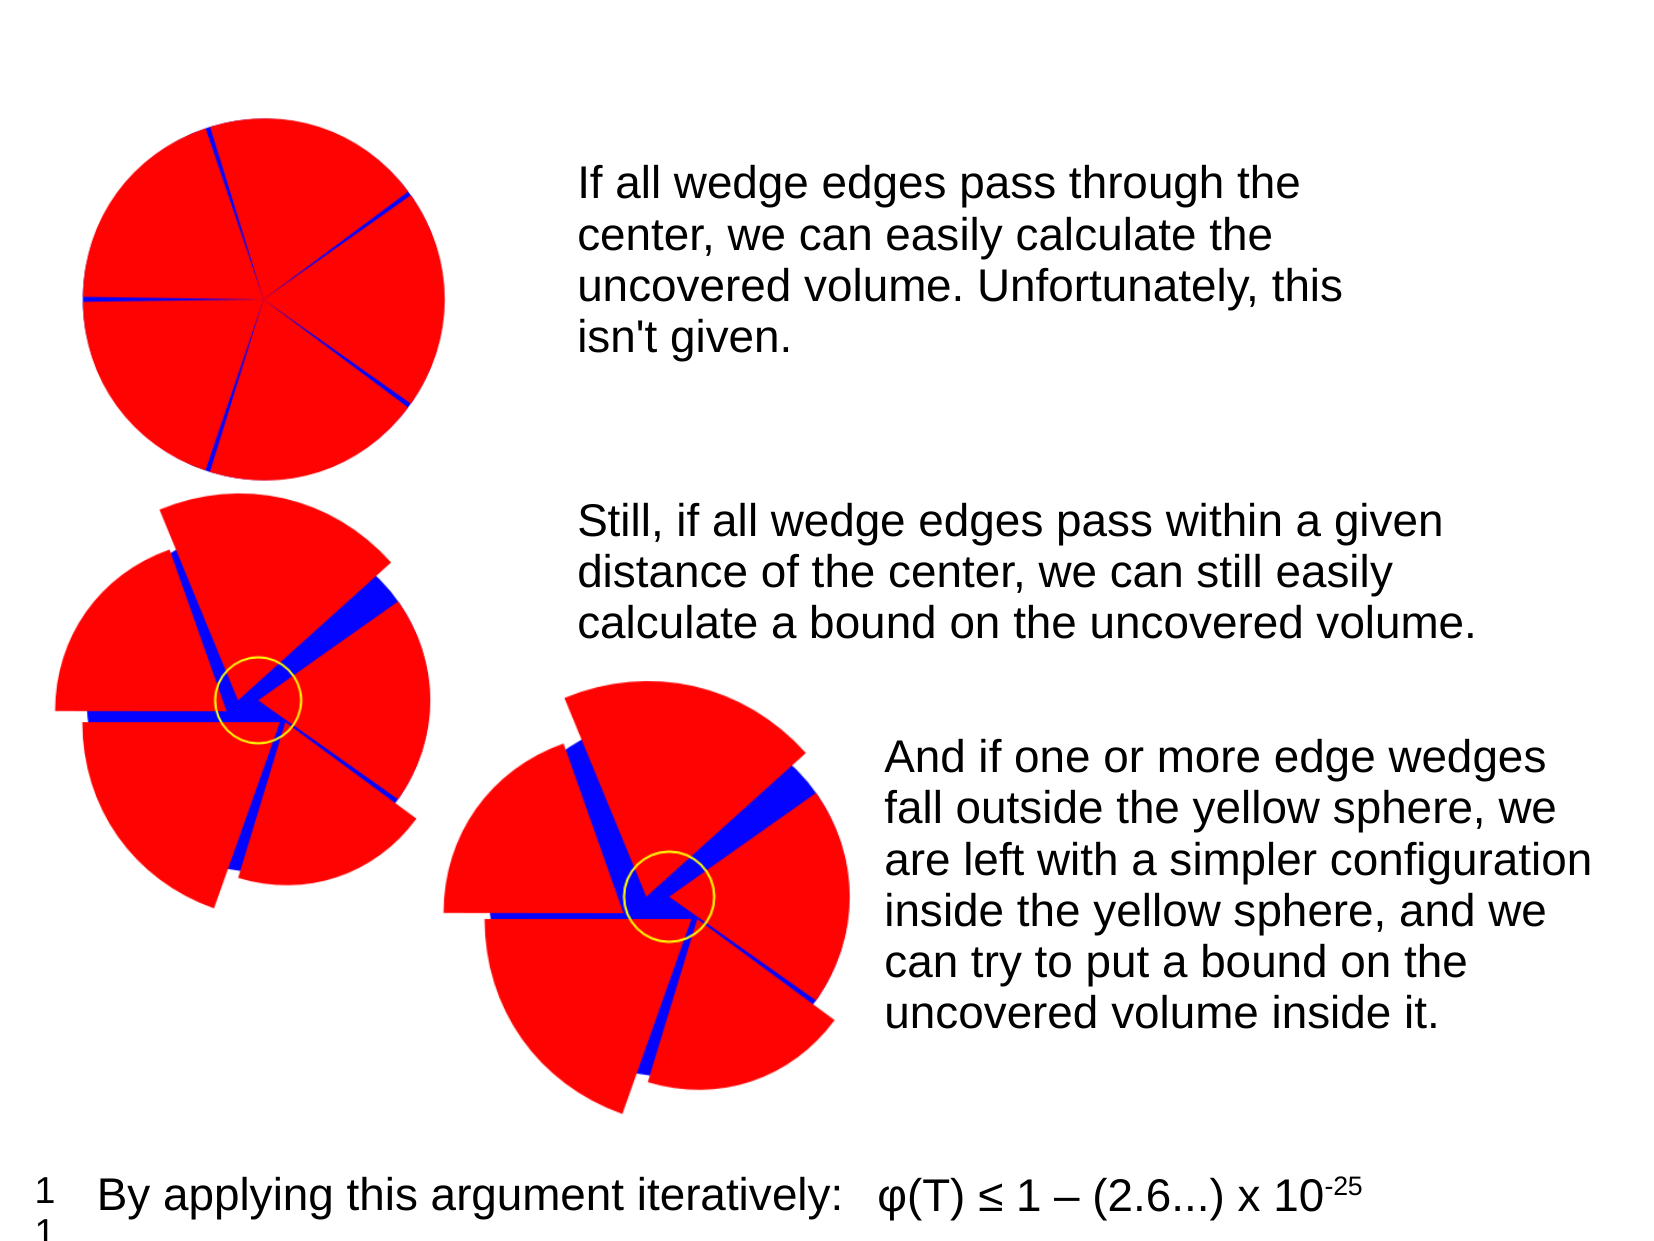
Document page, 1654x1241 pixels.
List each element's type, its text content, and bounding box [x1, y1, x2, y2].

text_box If all wedge edges pass through the center, we can easily calculate the uncovered volume. Unfortunately, this isn't given. [562, 150, 1388, 413]
text_box And if one or more edge wedges fall outside the yellow sphere, we are left with a simpler configuration inside the yellow sphere, and we can try to put a bound on the uncovered volume inside it. [869, 723, 1613, 1047]
text_box φ(T) ≤ 1 – (2.6...) x 10-25 [862, 1162, 1654, 1238]
text_box Still, if all wedge edges pass within a given distance of the center, we can still easily calculate a bound on the uncovered volume. [562, 487, 1501, 676]
picture [47, 112, 858, 1123]
text_box 11 [19, 1162, 89, 1220]
text_box By applying this argument iteratively: [82, 1161, 1613, 1238]
